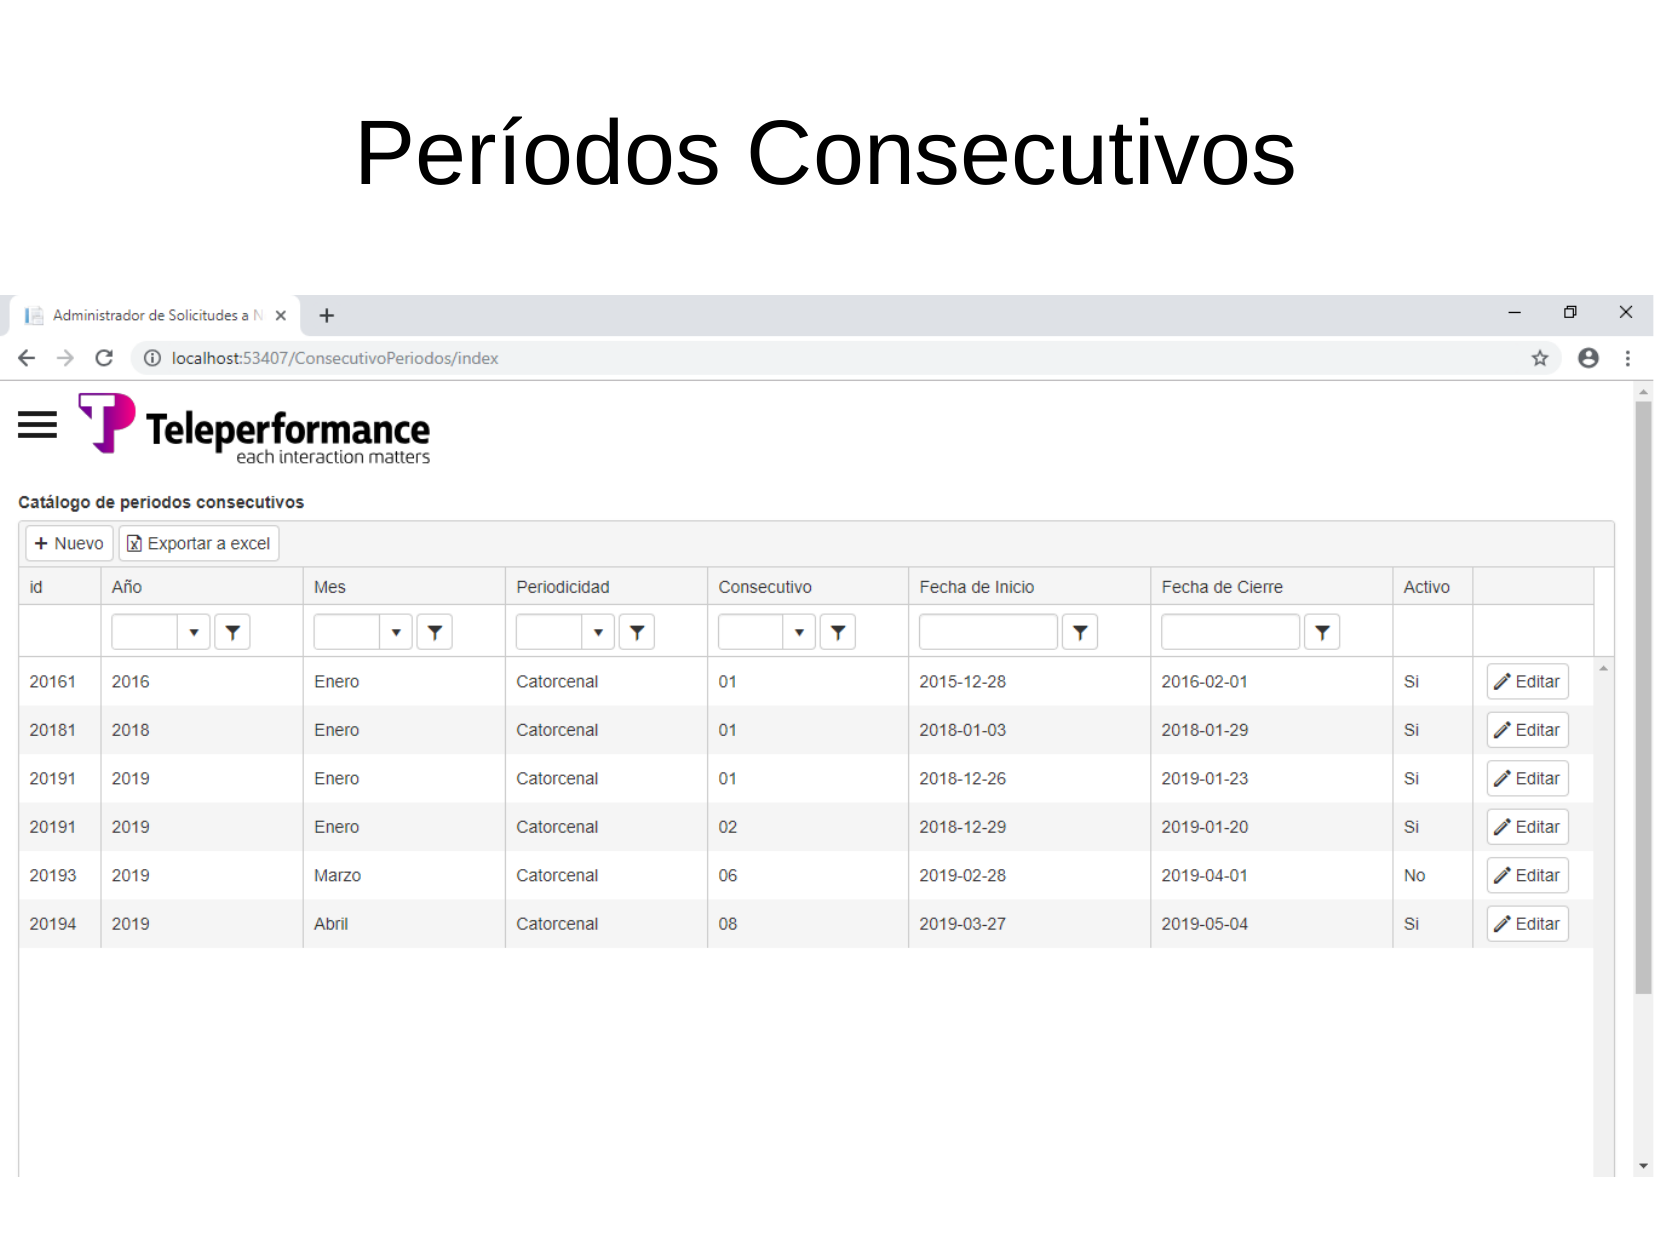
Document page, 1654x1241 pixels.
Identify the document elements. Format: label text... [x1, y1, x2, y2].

title Períodos Consecutivos [82, 49, 1571, 257]
picture [0, 295, 1654, 1177]
